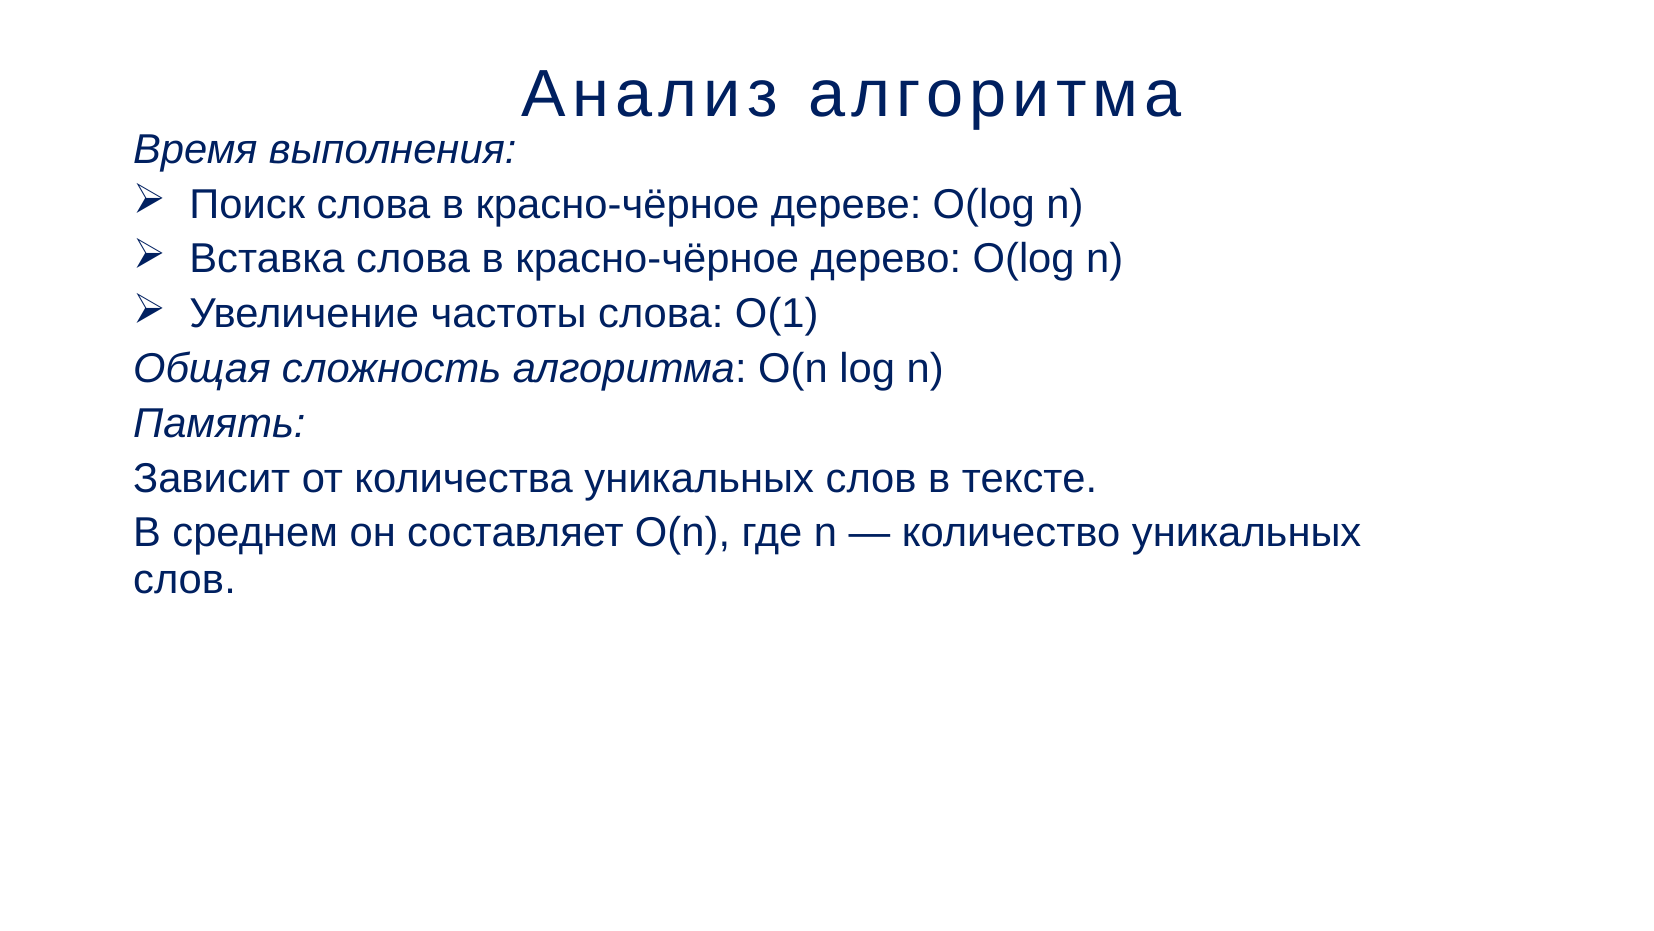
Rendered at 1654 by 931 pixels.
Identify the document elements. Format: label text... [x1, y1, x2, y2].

list Время выполнения: Поиск слова в красно-чёрное дереве: O(log n) Вставка слова в красно-чёрное дерево: O(log n) Увеличение частоты слова: O(1) Общая сложность алгоритма: O(n log n) Память: Зависит от количества уникальных слов в тексте. В среднем он составляет O(n), где n — количество уникальных слов. [118, 118, 1469, 861]
title Анализ алгоритма [177, 29, 1528, 158]
